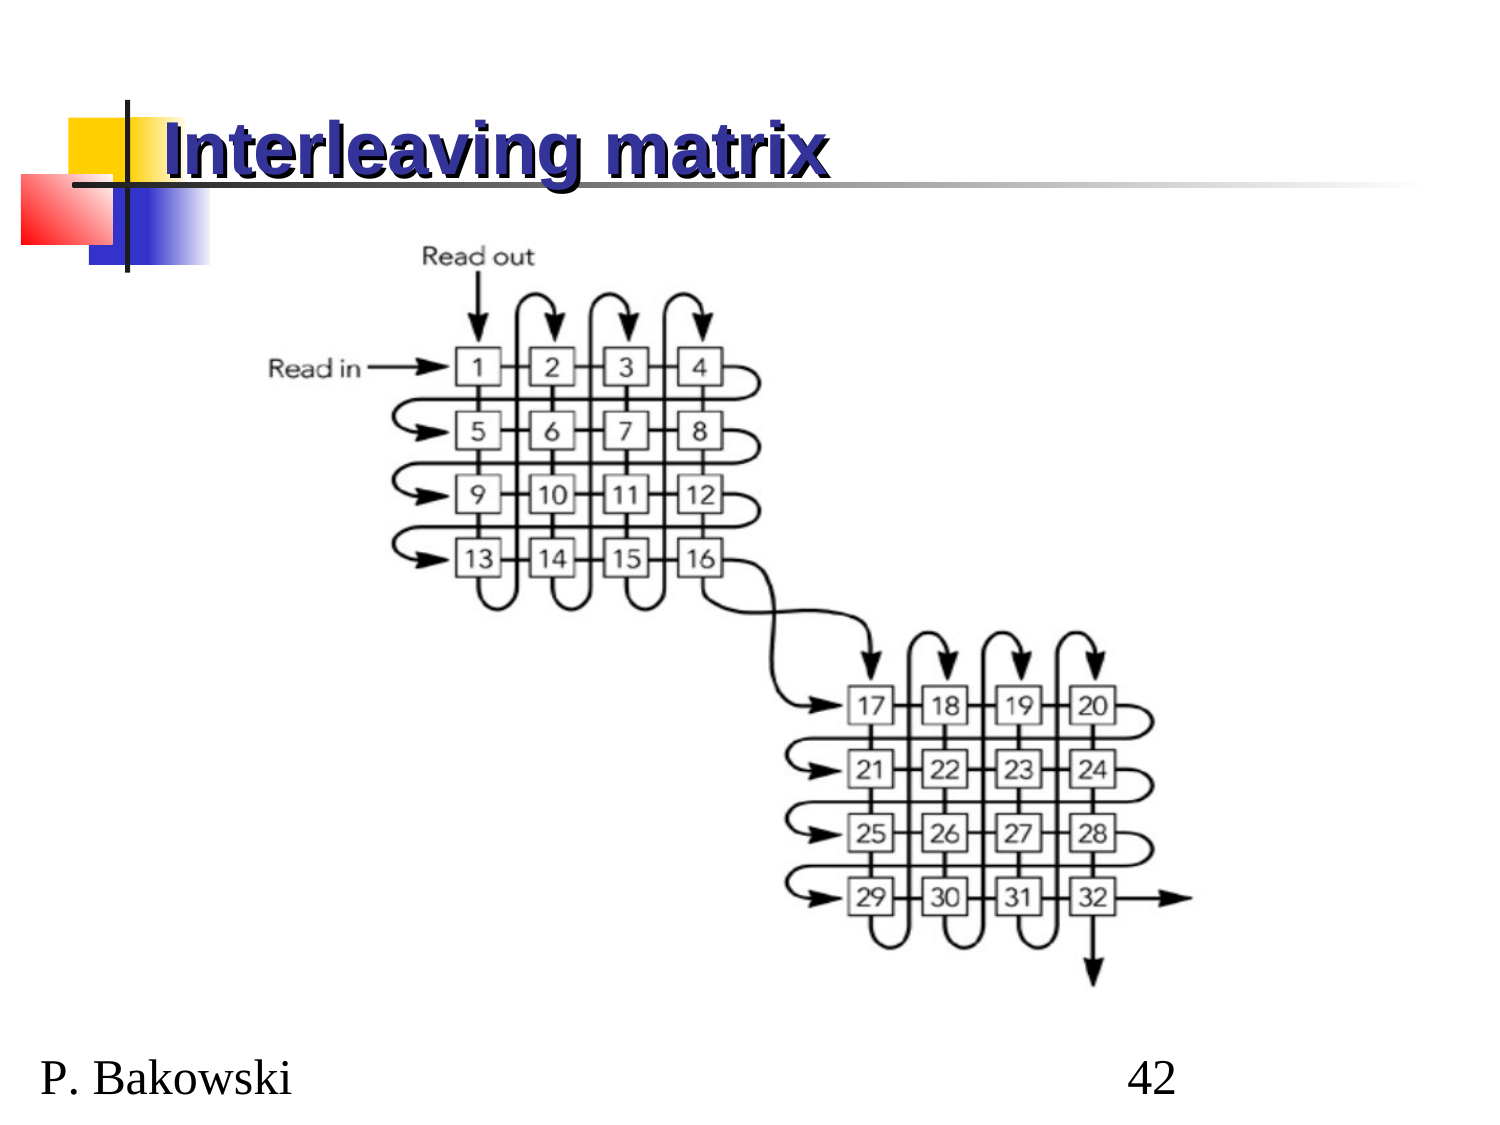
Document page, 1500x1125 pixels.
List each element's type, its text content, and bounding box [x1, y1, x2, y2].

title Interleaving matrix [147, 92, 1500, 213]
picture [246, 230, 1205, 1004]
